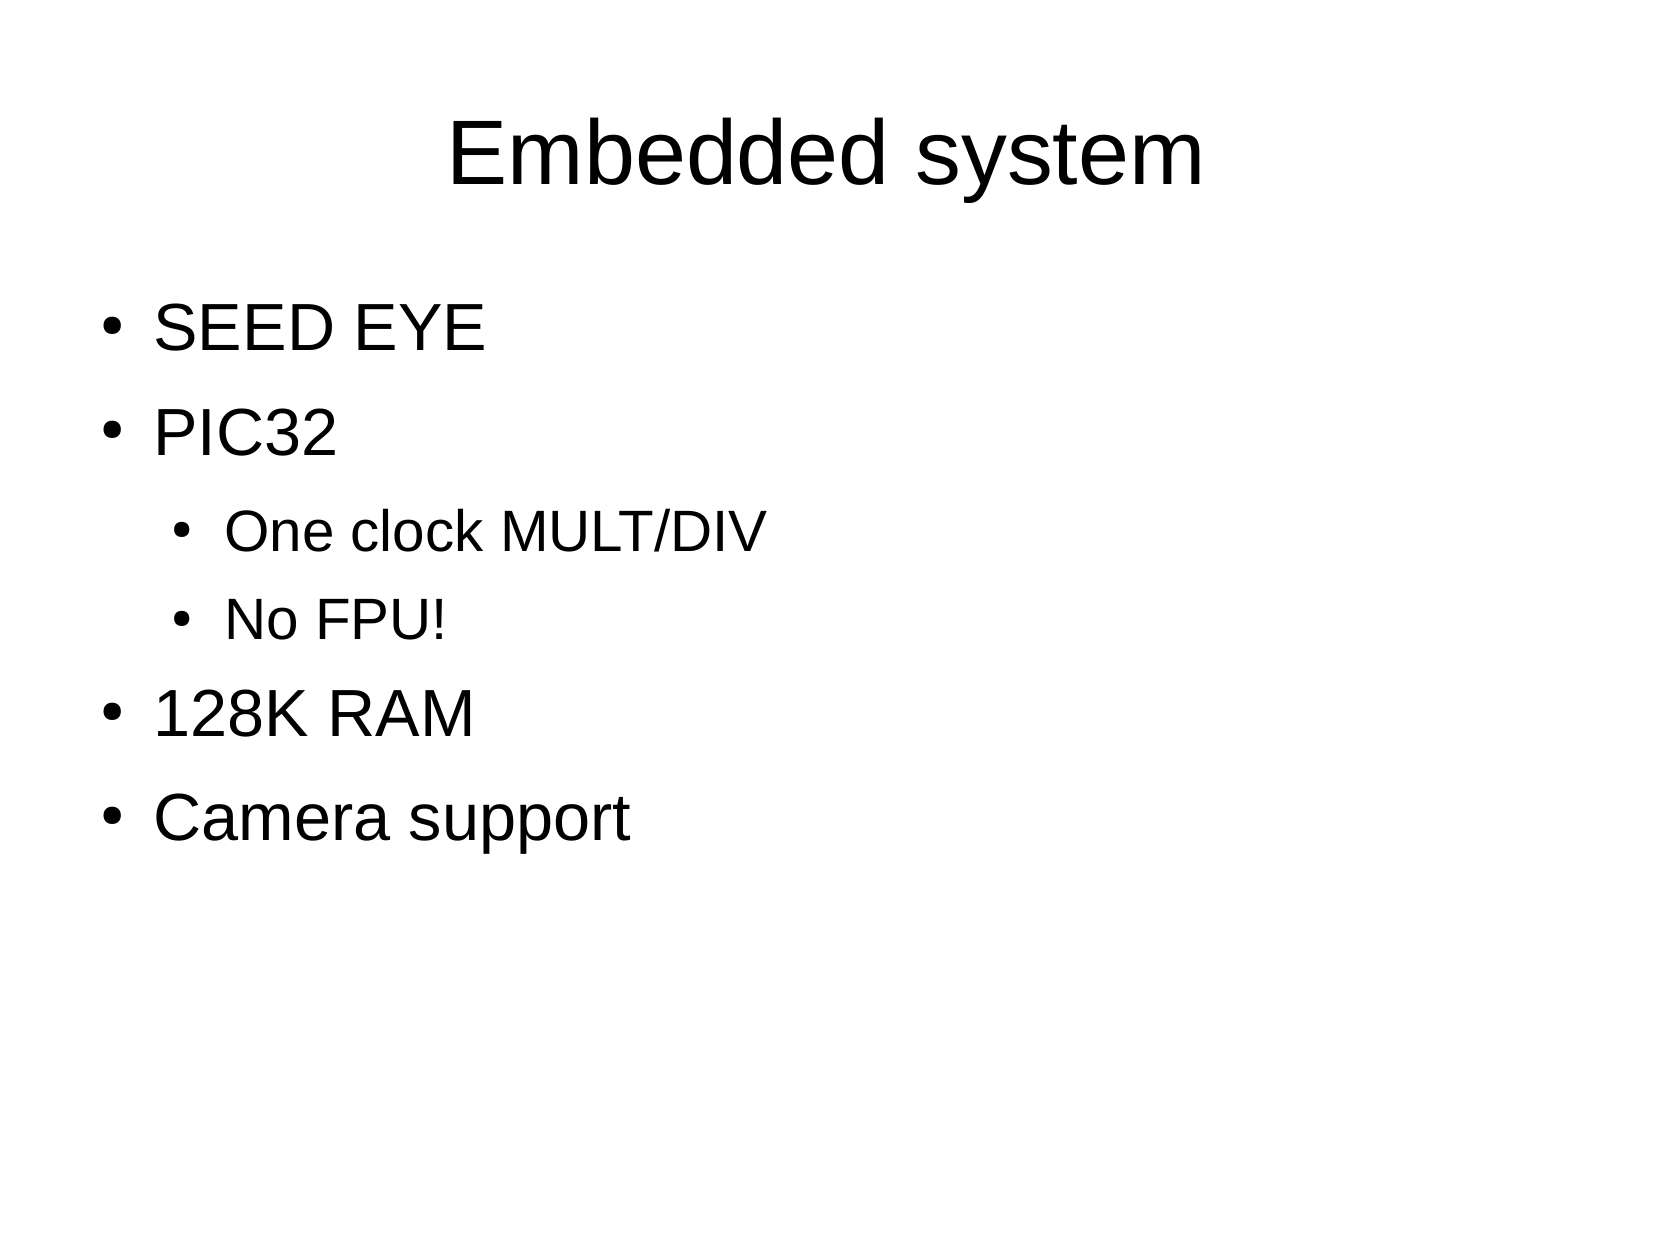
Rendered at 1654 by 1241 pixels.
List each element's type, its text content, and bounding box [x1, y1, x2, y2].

list SEED EYE PIC32 One clock MULT/DIV No FPU! 128K RAM Camera support [82, 290, 1571, 1109]
title Embedded system [82, 49, 1571, 257]
